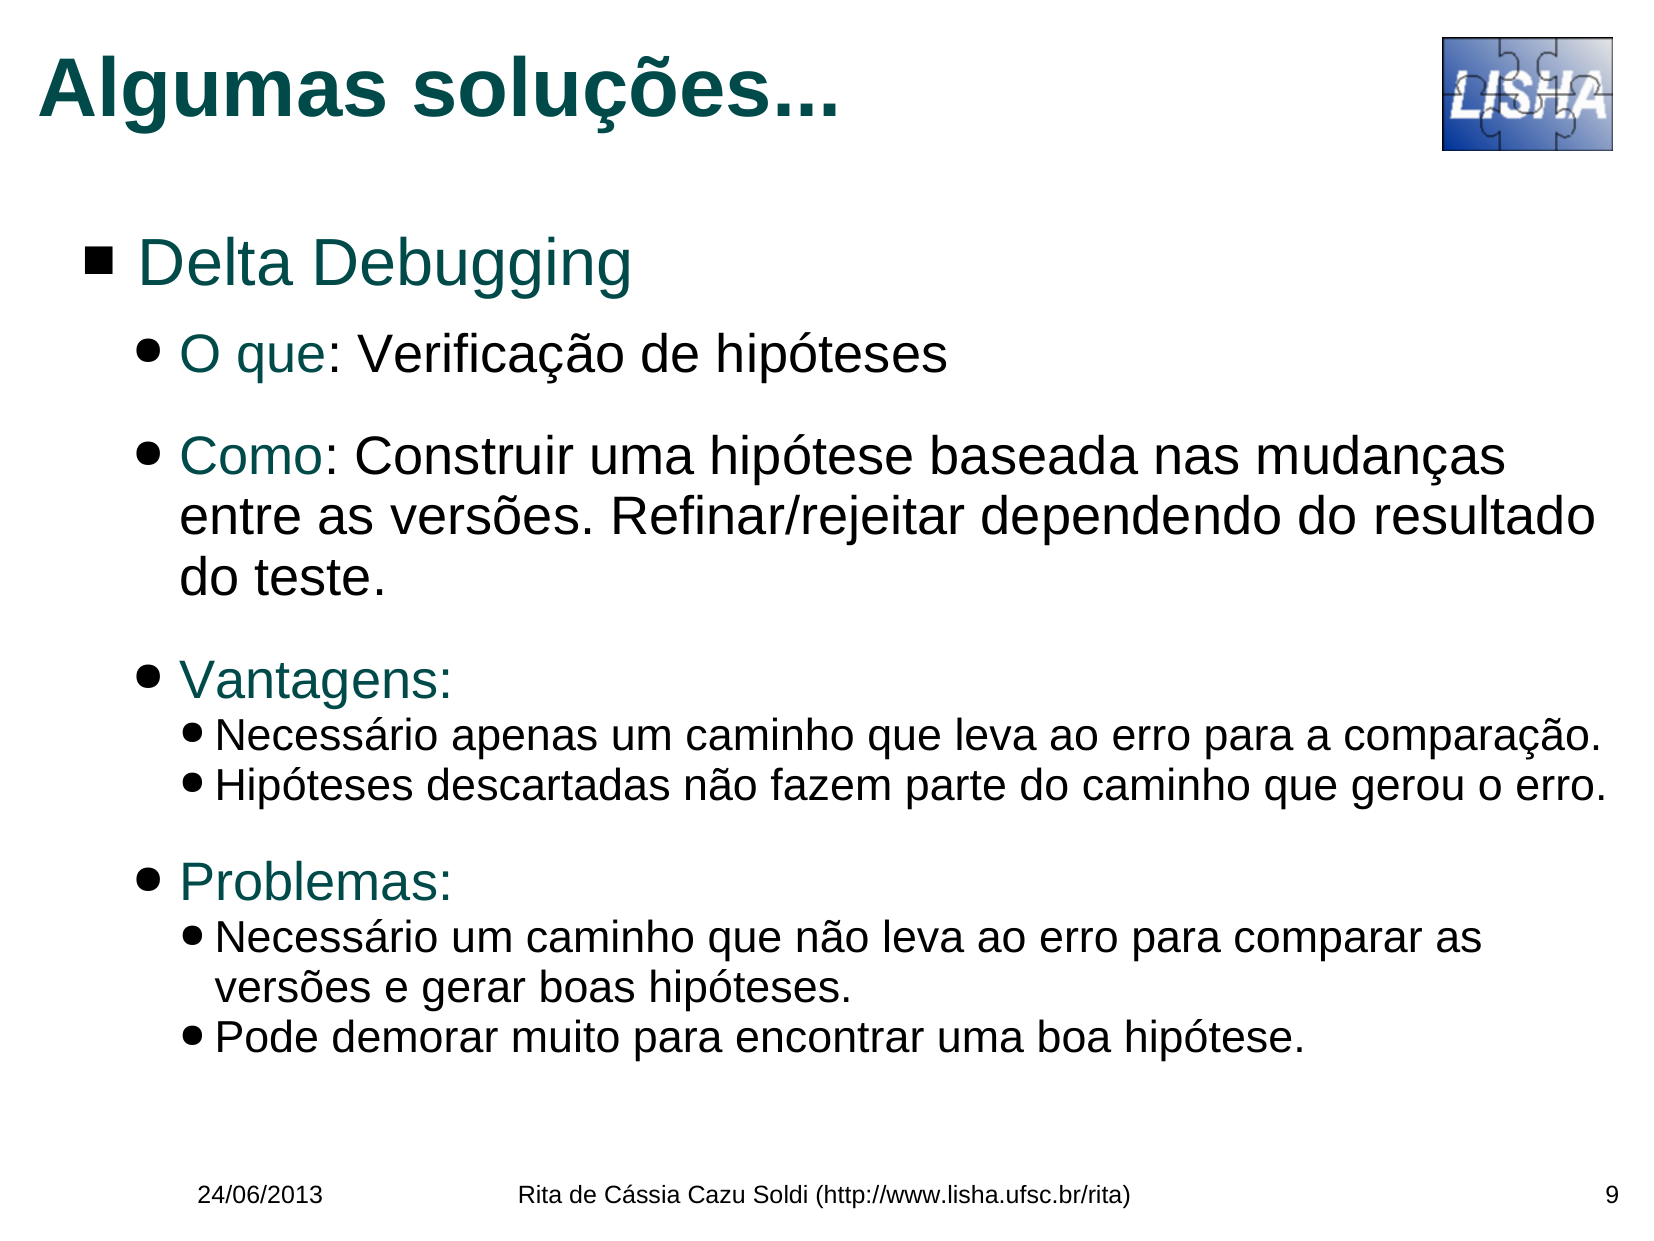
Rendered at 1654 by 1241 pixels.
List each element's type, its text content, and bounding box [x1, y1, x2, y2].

title Algumas soluções... [37, 37, 1426, 151]
picture [1442, 37, 1613, 151]
list Delta Debugging O que: Verificação de hipóteses Como: Construir uma hipótese baseada nas mudanças entre as versões. Refinar/rejeitar dependendo do resultado do teste. Vantagens: Necessário apenas um caminho que leva ao erro para a comparação. Hipóteses descartadas não fazem parte do caminho que gerou o erro. Problemas: Necessário um caminho que não leva ao erro para comparar as versões e gerar boas hipóteses. Pode demorar muito para encontrar uma boa hipótese. [37, 225, 1613, 1163]
